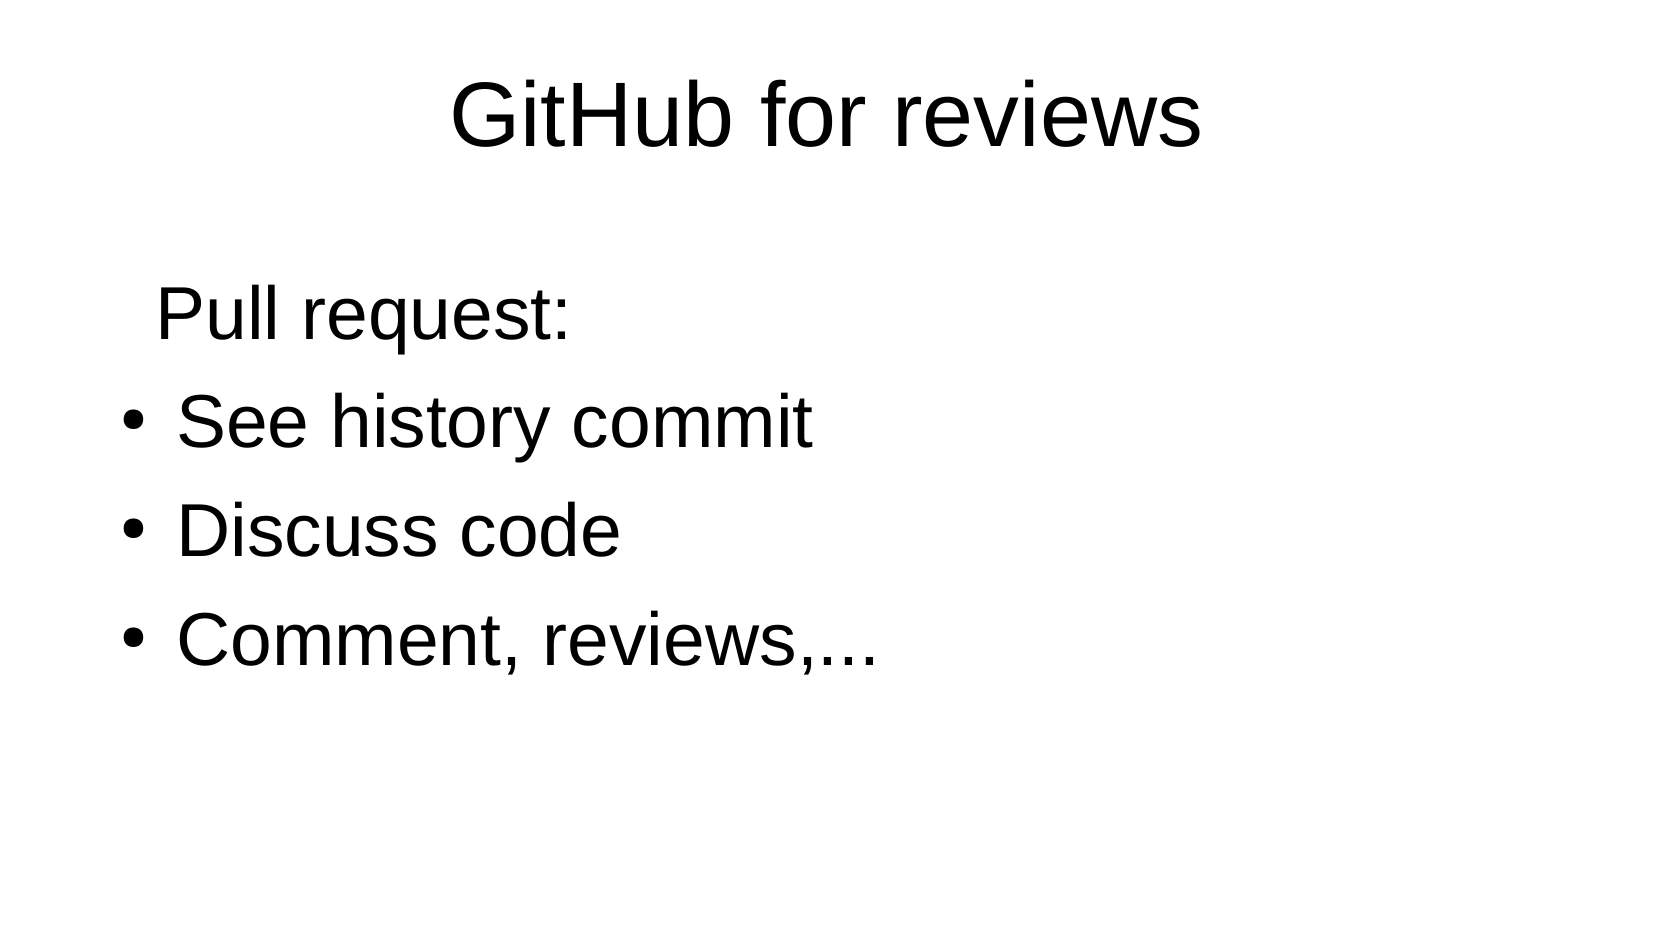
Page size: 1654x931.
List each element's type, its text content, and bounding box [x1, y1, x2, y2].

title GitHub for reviews [82, 37, 1571, 193]
subtitle Pull request: See history commit Discuss code Comment, reviews,... [120, 165, 1313, 788]
